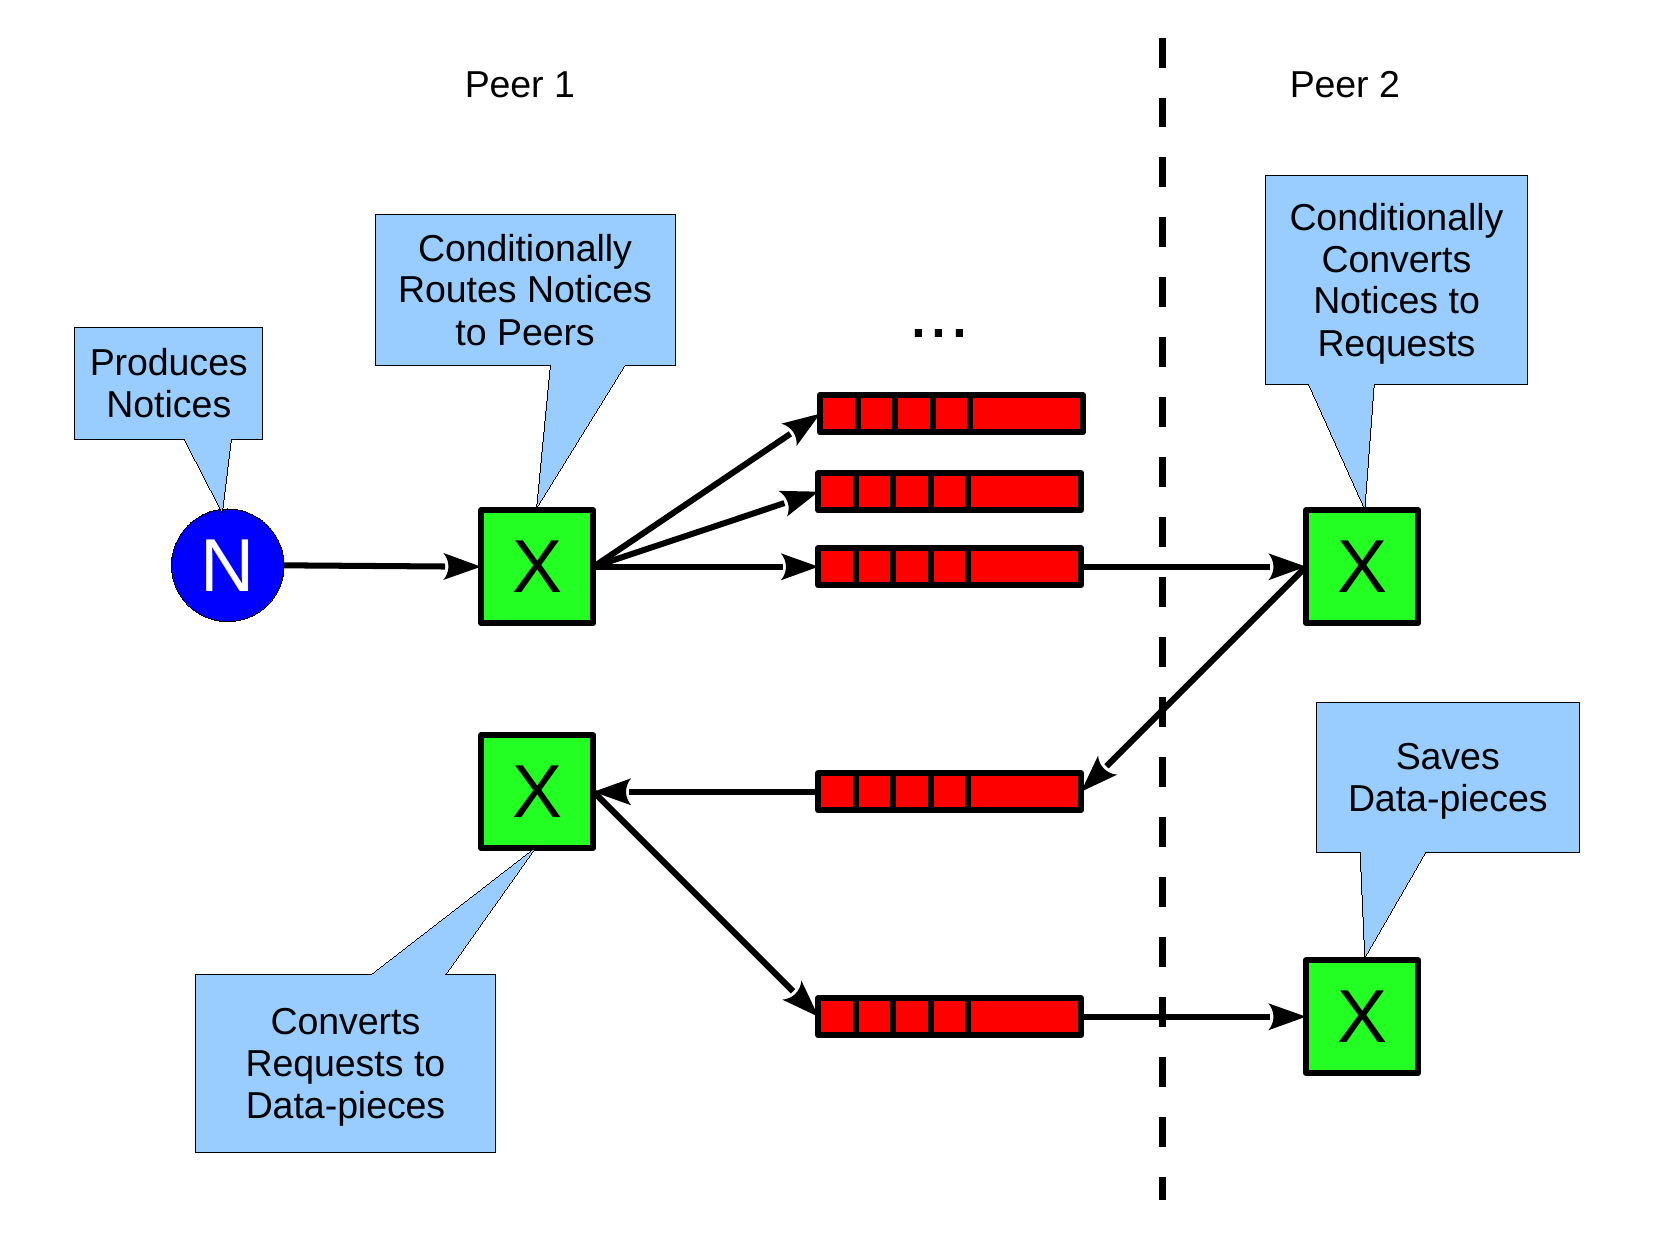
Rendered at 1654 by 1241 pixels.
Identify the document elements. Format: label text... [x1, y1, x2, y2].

text_box X [480, 735, 594, 848]
text_box Conditionally Converts Notices to Requests [1265, 175, 1528, 510]
text_box [818, 772, 1081, 811]
text_box Peer 2 [1275, 55, 1426, 113]
text_box ... [893, 261, 986, 361]
text_box Produces Notices [74, 327, 263, 513]
text_box [820, 394, 1083, 433]
text_box N [171, 508, 284, 622]
text_box [818, 472, 1081, 511]
text_box X [480, 510, 594, 623]
text_box X [1305, 510, 1419, 623]
text_box Conditionally Routes Notices to Peers [375, 214, 676, 509]
text_box Converts Requests to Data-pieces [195, 846, 537, 1153]
text_box Peer 1 [450, 55, 601, 113]
text_box Saves Data-pieces [1316, 702, 1580, 958]
text_box X [1305, 960, 1419, 1073]
text_box [818, 997, 1081, 1036]
text_box [818, 547, 1081, 586]
